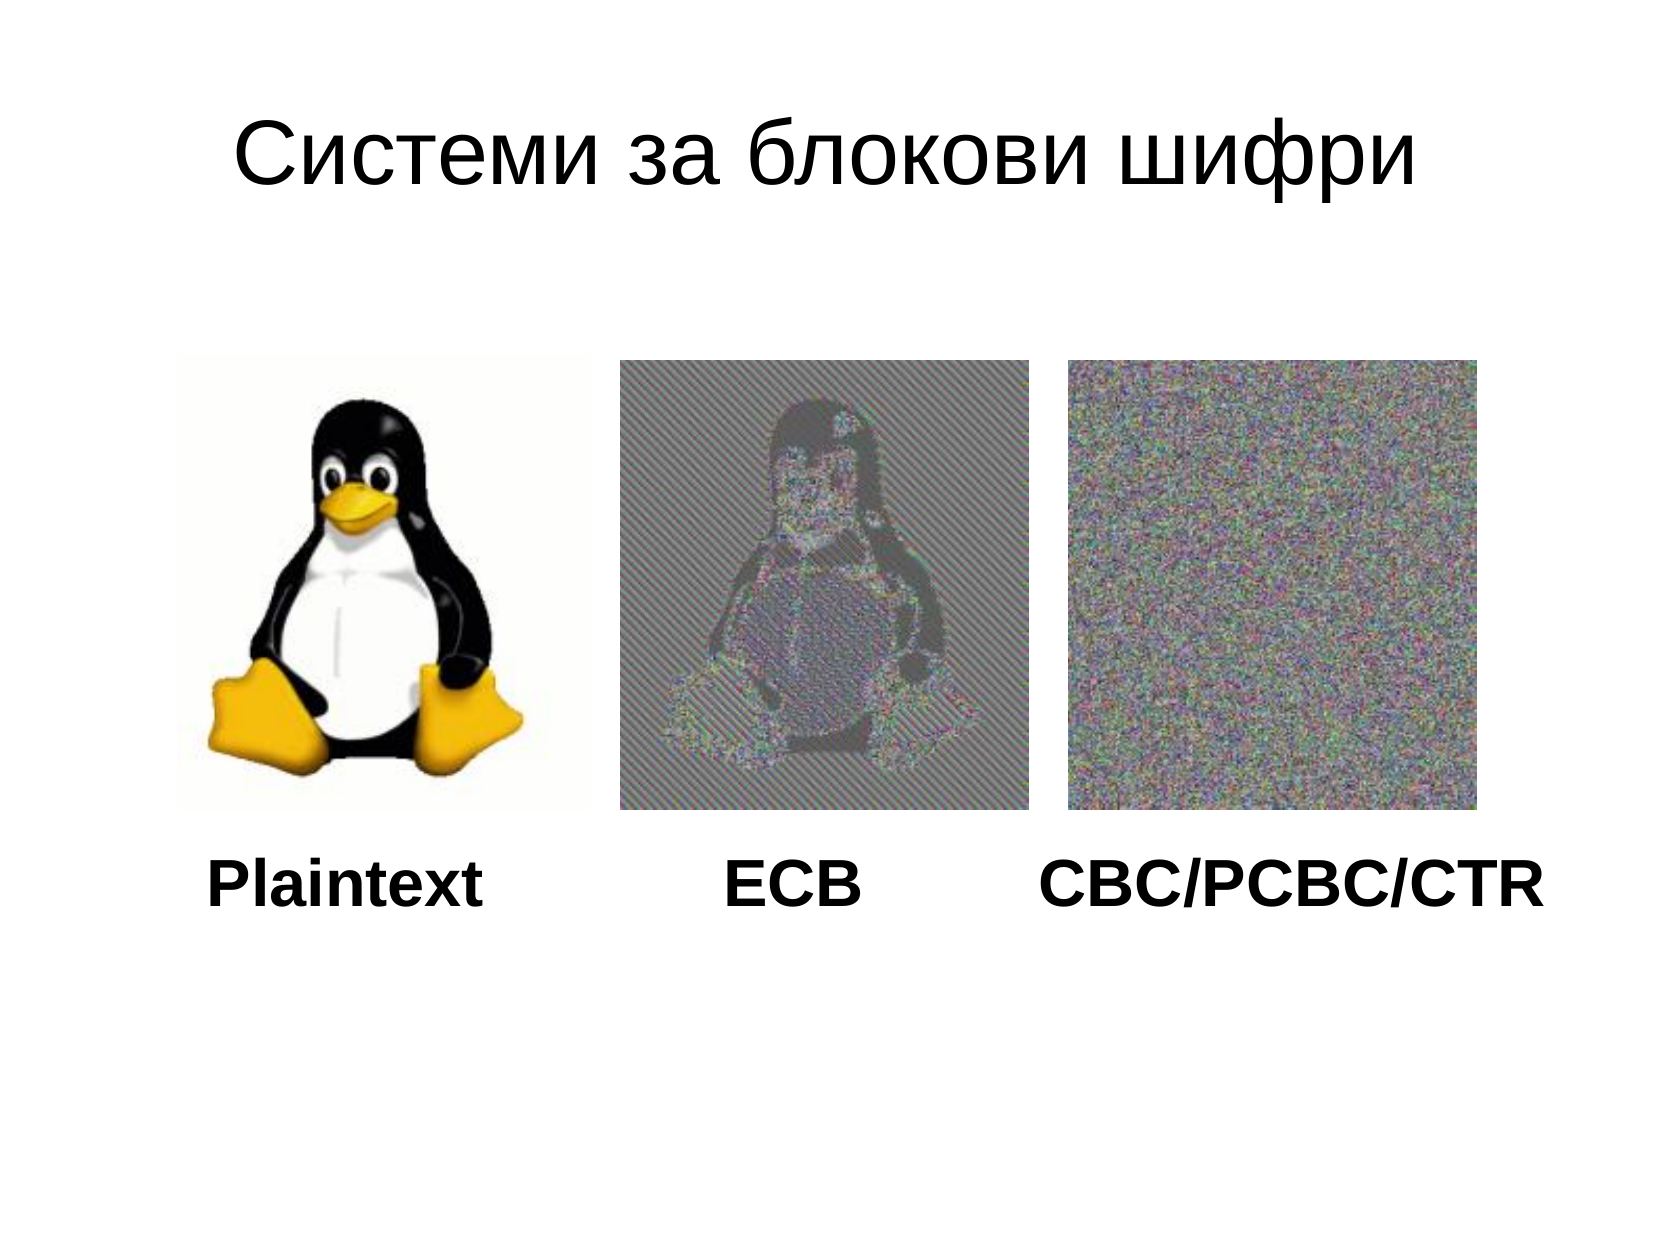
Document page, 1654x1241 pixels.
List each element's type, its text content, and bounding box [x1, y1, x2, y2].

picture [177, 354, 591, 811]
text_box ECB [708, 838, 884, 929]
picture [620, 360, 1029, 811]
text_box Plaintext [191, 838, 502, 929]
picture [1068, 360, 1477, 811]
title Системи за блокови шифри [82, 56, 1571, 250]
text_box CBC/PCBC/CTR [1023, 838, 1588, 929]
